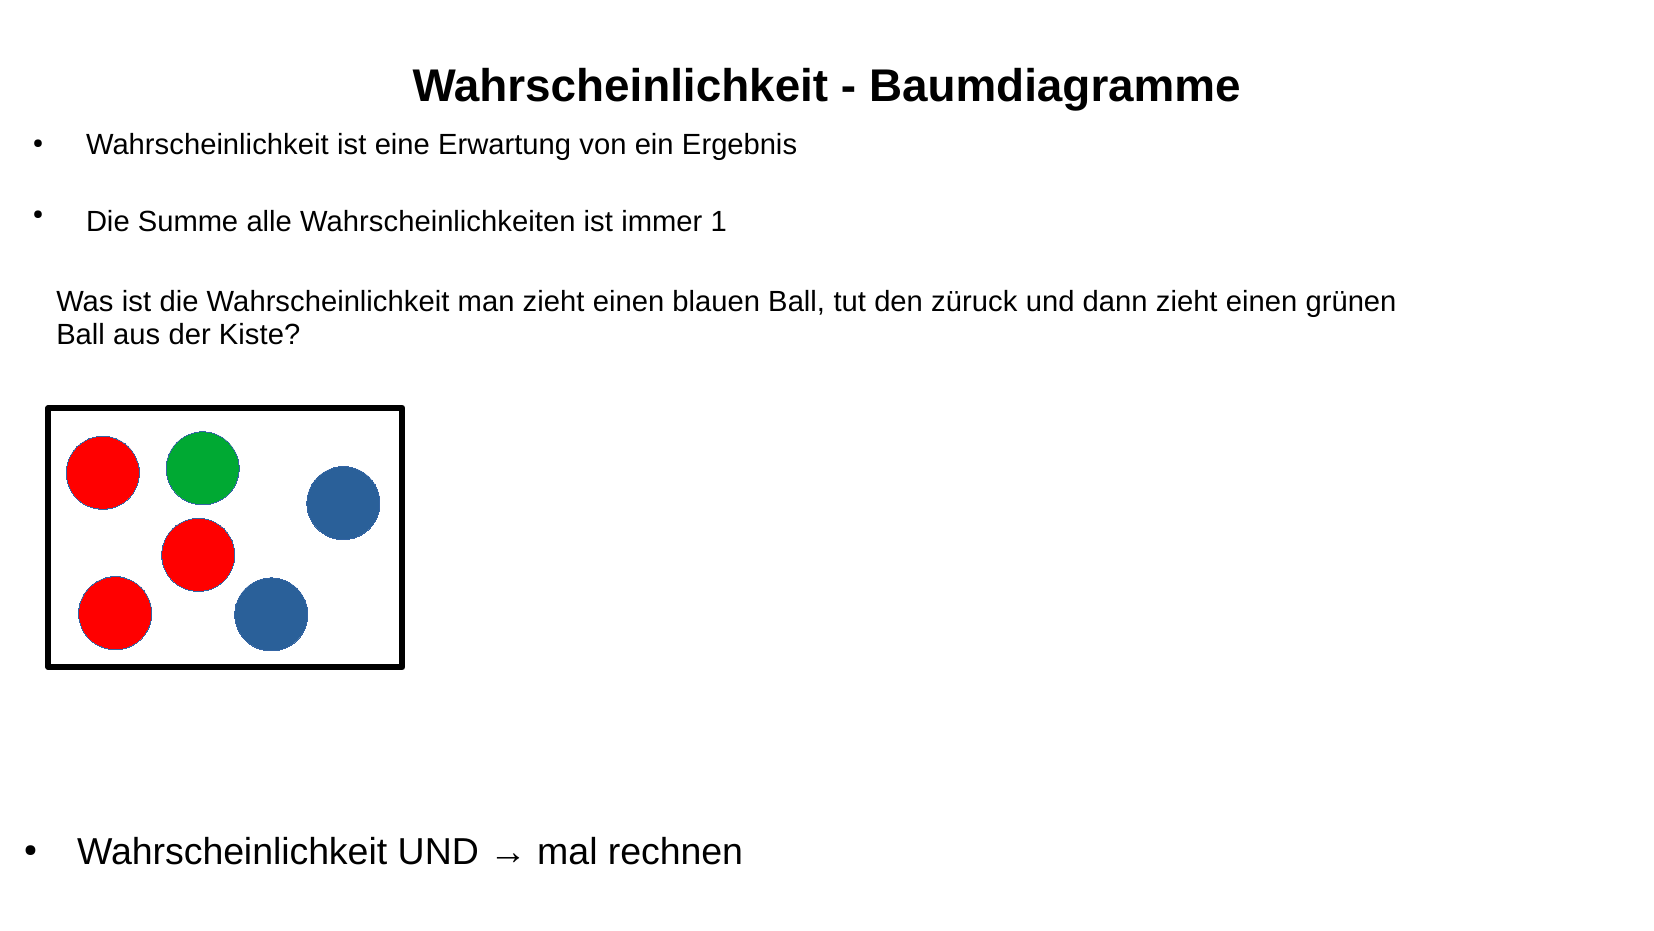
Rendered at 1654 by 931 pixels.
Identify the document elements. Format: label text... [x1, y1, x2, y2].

title Wahrscheinlichkeit - Baumdiagramme [82, 37, 1571, 134]
text_box [48, 408, 403, 668]
list Wahrscheinlichkeit ist eine Erwartung von ein Ergebnis Die Summe alle Wahrscheinlichkeiten ist immer 1 [15, 127, 1504, 668]
text_box Was ist die Wahrscheinlichkeit man zieht einen blauen Ball, tut den züruck und dann zieht einen grünen Ball aus der Kiste? [41, 277, 1440, 377]
list Wahrscheinlichkeit UND → mal rechnen [6, 830, 1495, 894]
